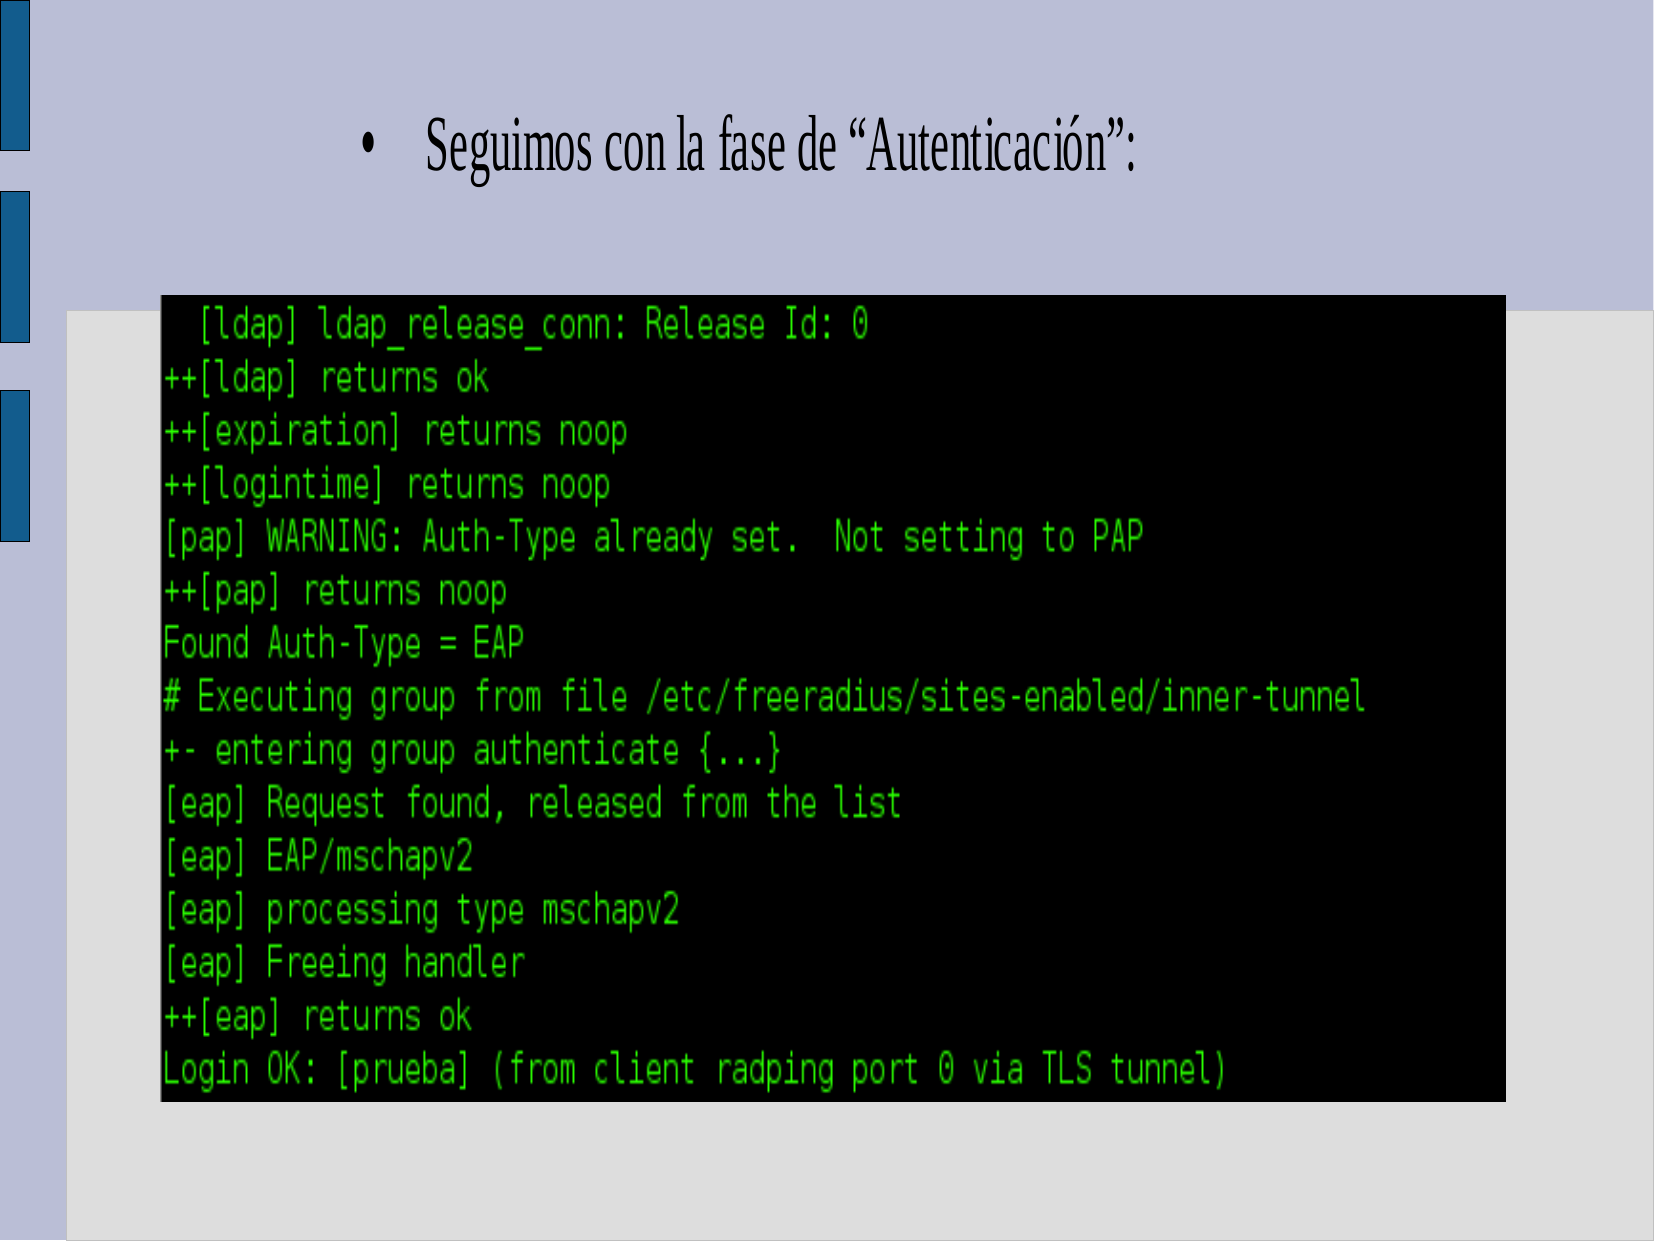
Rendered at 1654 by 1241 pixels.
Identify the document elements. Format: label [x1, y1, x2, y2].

chart [295, 88, 1654, 650]
picture [160, 295, 1506, 1102]
